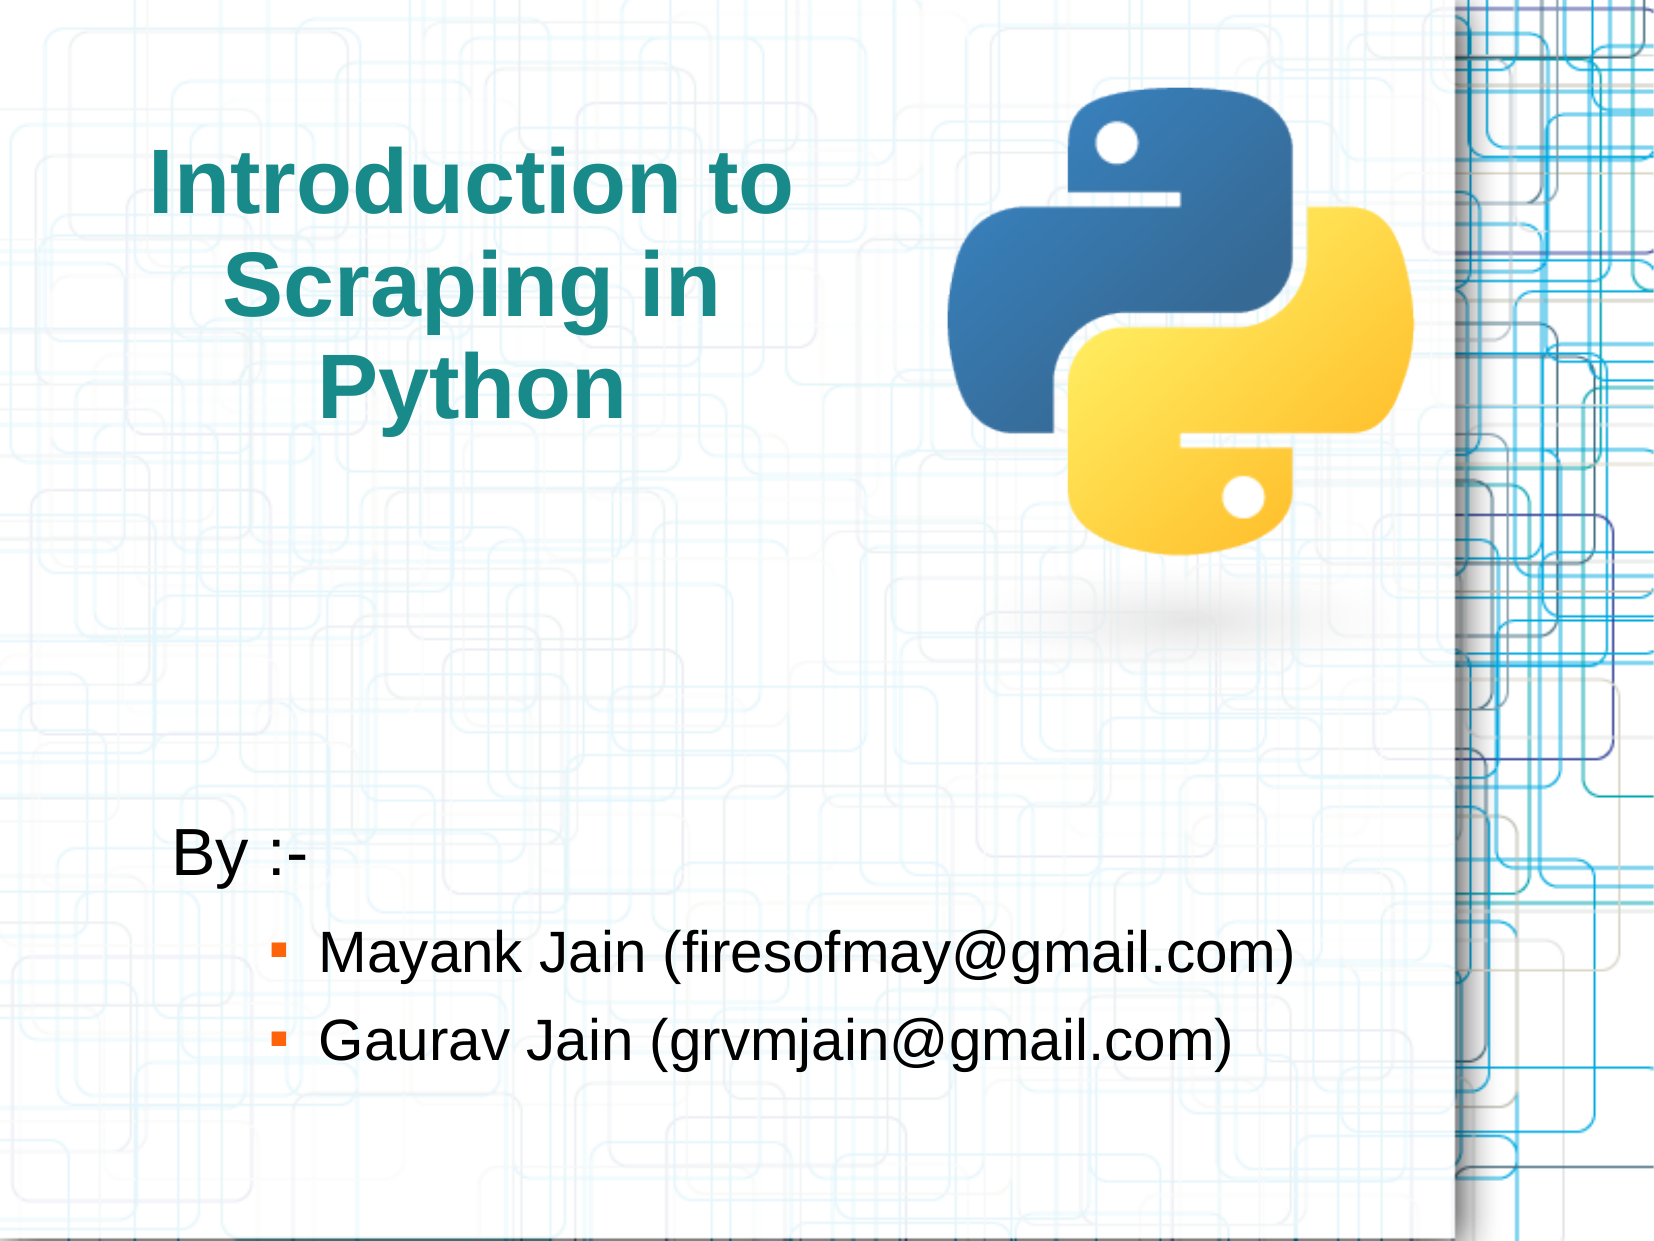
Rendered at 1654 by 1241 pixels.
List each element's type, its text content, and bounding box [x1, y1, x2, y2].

title Introduction to Scraping in Python [59, 49, 874, 520]
picture [0, 0, 1654, 1241]
list By :- Mayank Jain (firesofmay@gmail.com) Gaurav Jain (grvmjain@gmail.com) [82, 814, 1406, 1182]
